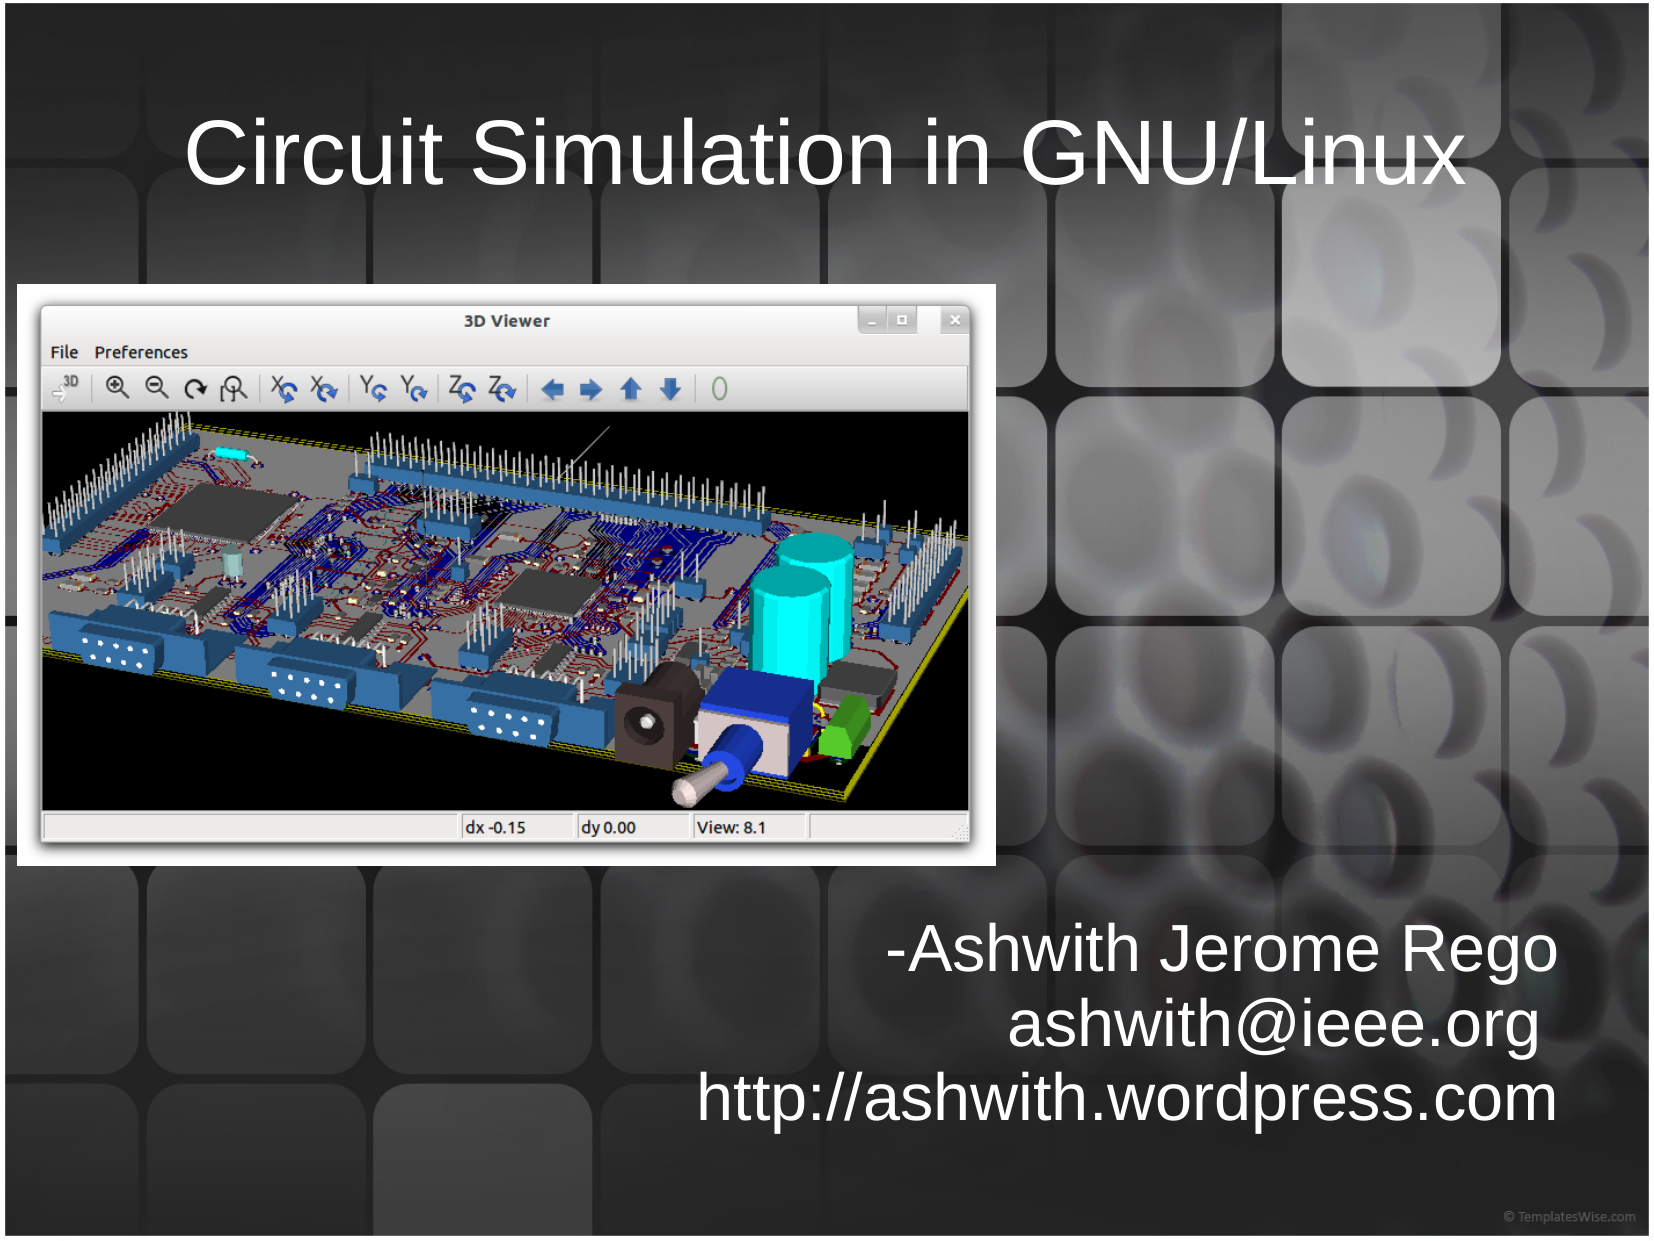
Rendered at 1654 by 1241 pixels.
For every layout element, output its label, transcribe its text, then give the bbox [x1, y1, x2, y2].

picture [0, 0, 1654, 1241]
subtitle -Ashwith Jerome Rego ashwith@ieee.org http://ashwith.wordpress.com [71, 865, 1561, 1181]
title Circuit Simulation in GNU/Linux [82, 49, 1571, 257]
